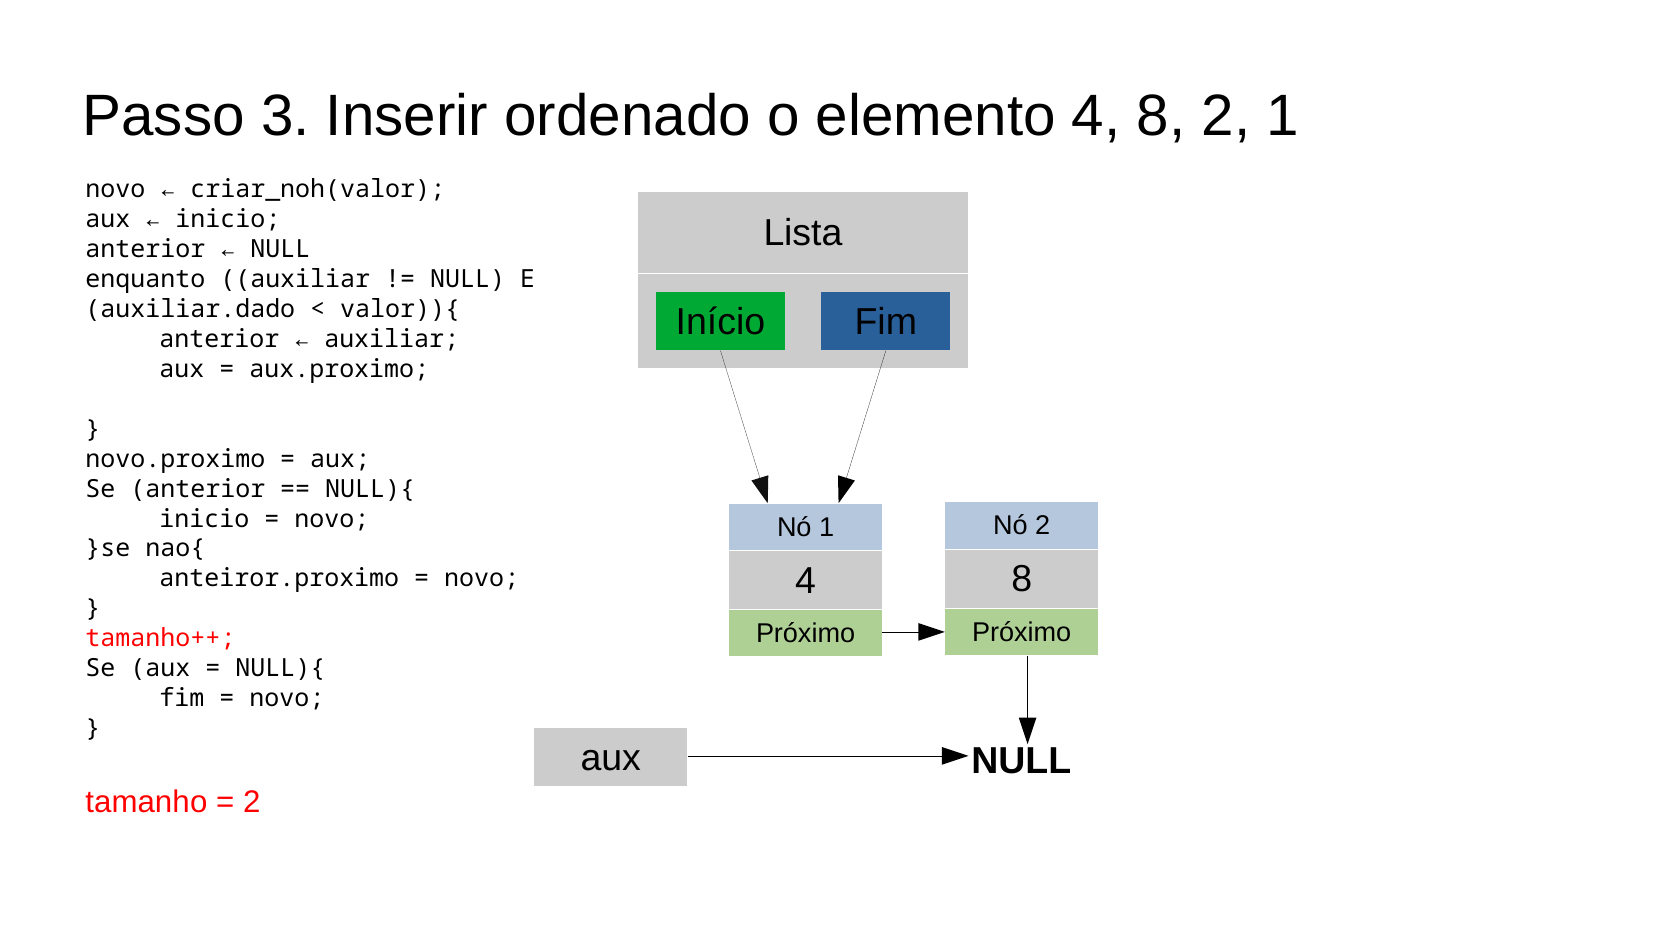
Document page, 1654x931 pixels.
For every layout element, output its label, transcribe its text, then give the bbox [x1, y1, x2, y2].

text_box Fim [820, 291, 951, 351]
text_box Início [655, 291, 786, 351]
title Passo 3. Inserir ordenado o elemento 4, 8, 2, 1 [82, 37, 1571, 193]
text_box novo ← criar_noh(valor); aux ← inicio; anterior ← NULL enquanto ((auxiliar != NULL) E (auxiliar.dado < valor)){ anterior ← auxiliar; aux = aux.proximo; } novo.proximo = aux; Se (anterior == NULL){ inicio = novo; }se nao{ anteiror.proximo = novo; } tamanho++; Se (aux = NULL){ fim = novo; } [70, 165, 615, 779]
text_box Lista [637, 191, 969, 273]
text_box Nó 2 [944, 501, 1099, 550]
text_box aux [533, 727, 688, 787]
text_box Próximo [728, 609, 883, 657]
text_box Nó 1 [728, 503, 883, 551]
text_box tamanho = 2 [70, 779, 276, 827]
text_box 4 [728, 551, 883, 609]
text_box 8 [944, 550, 1099, 608]
text_box Próximo [944, 608, 1099, 656]
text_box NULL [956, 732, 1087, 790]
text_box [637, 273, 969, 369]
